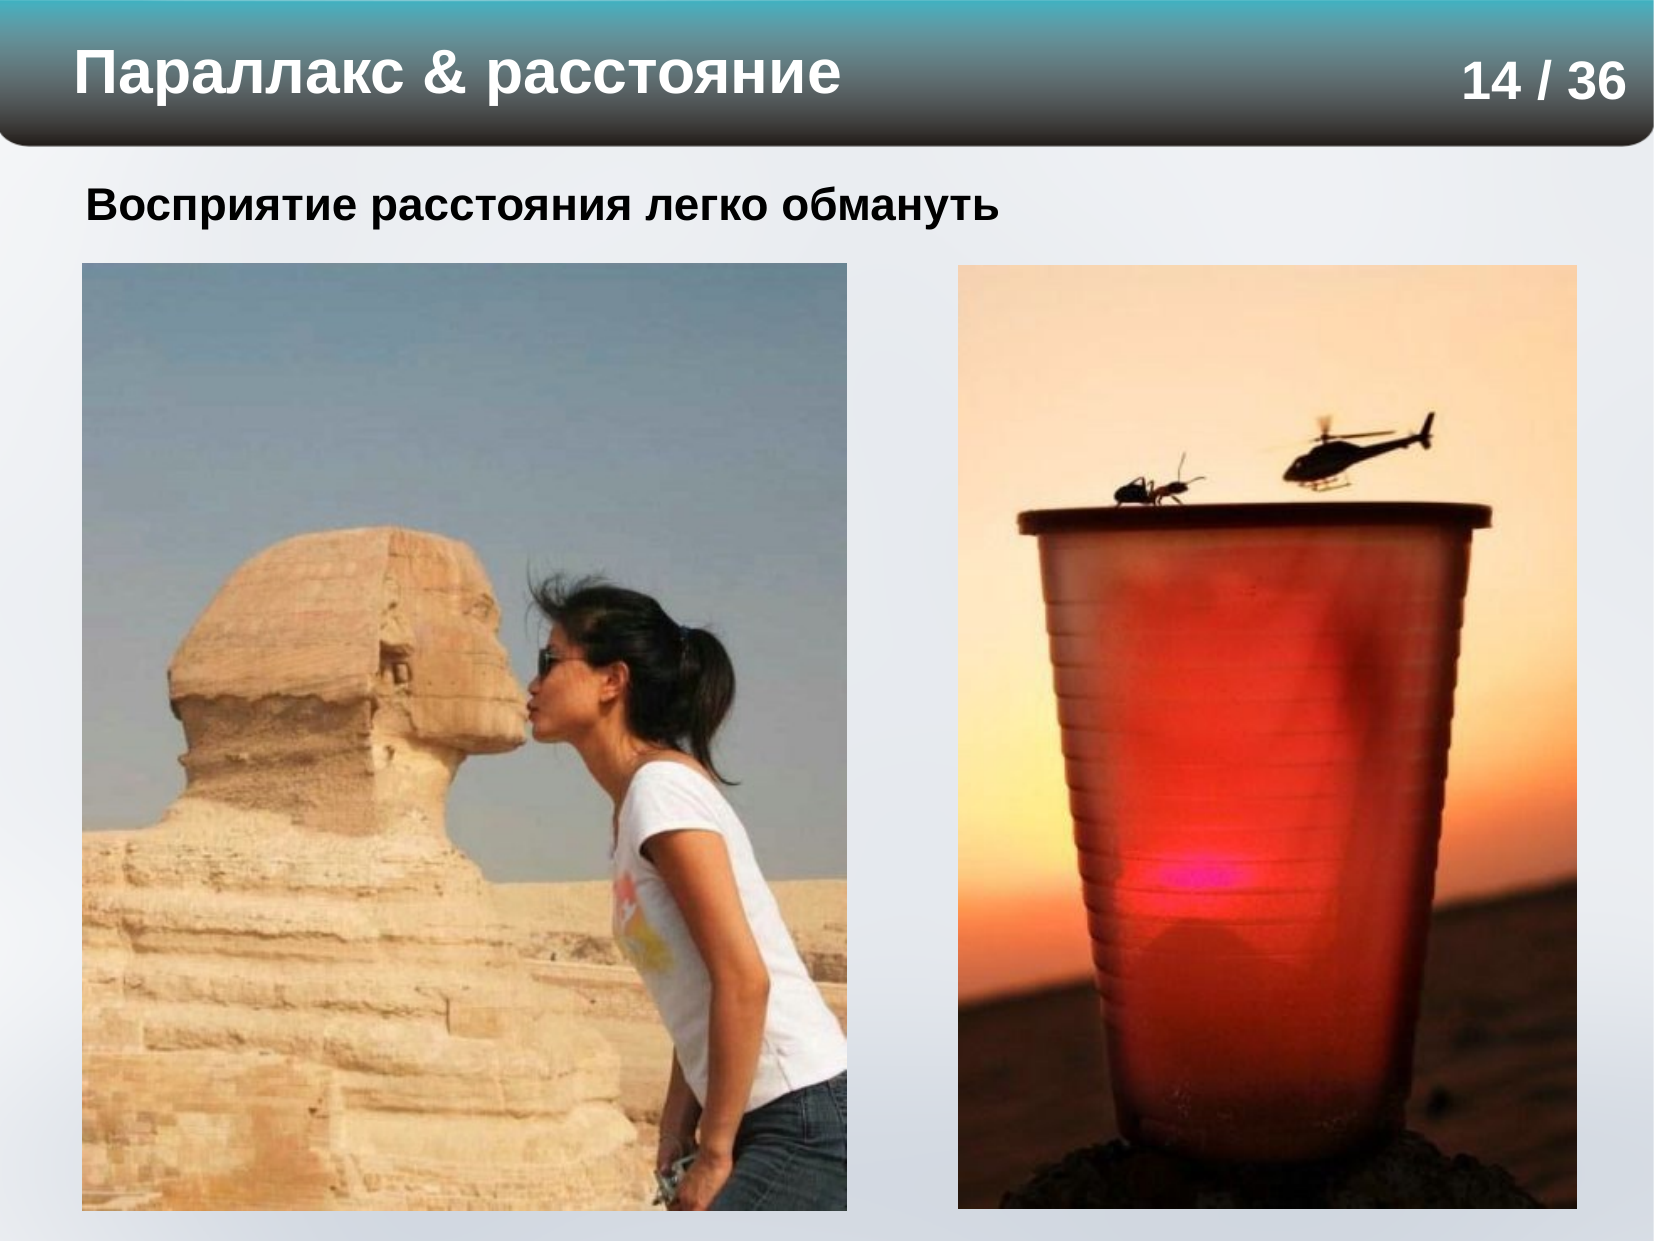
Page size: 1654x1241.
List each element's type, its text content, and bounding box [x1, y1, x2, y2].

picture [0, 0, 1654, 1241]
text_box 5 / 36 [1446, 42, 1654, 179]
text_box Восприятие расстояния легко обмануть [70, 171, 1625, 368]
text_box Параллакс & расстояние [59, 29, 1359, 115]
